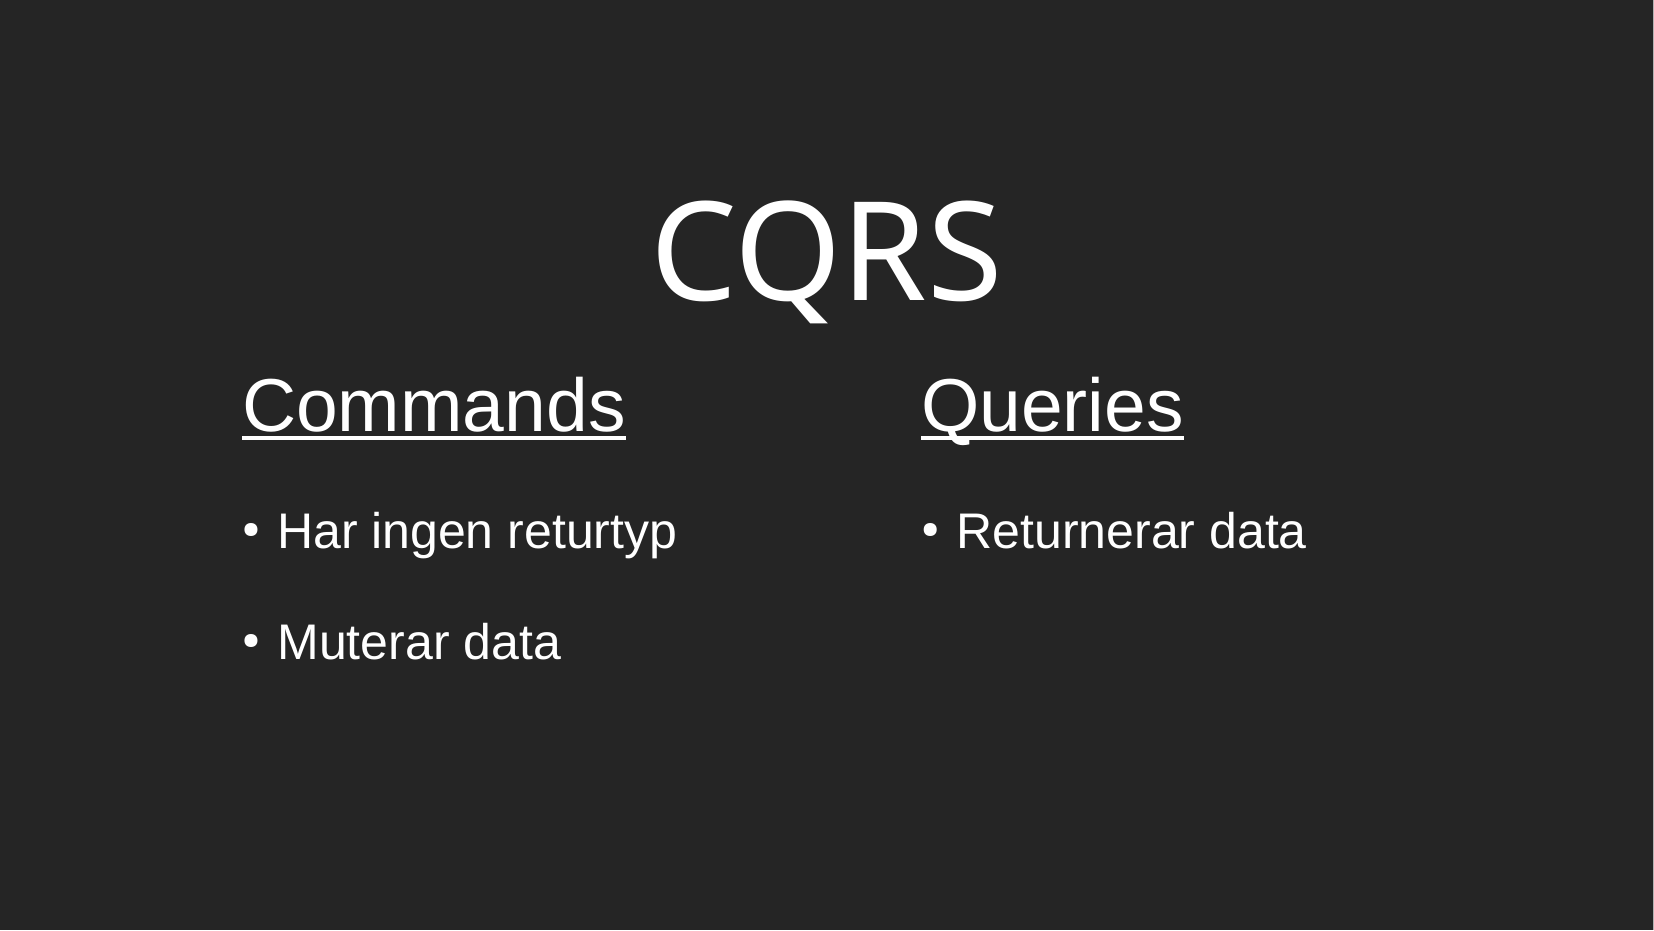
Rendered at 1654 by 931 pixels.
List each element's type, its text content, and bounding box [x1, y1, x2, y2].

text_box Commands Har ingen returtyp Muterar data [206, 363, 827, 782]
text_box Queries Returnerar data [885, 363, 1506, 782]
title CQRS [82, 140, 1571, 355]
